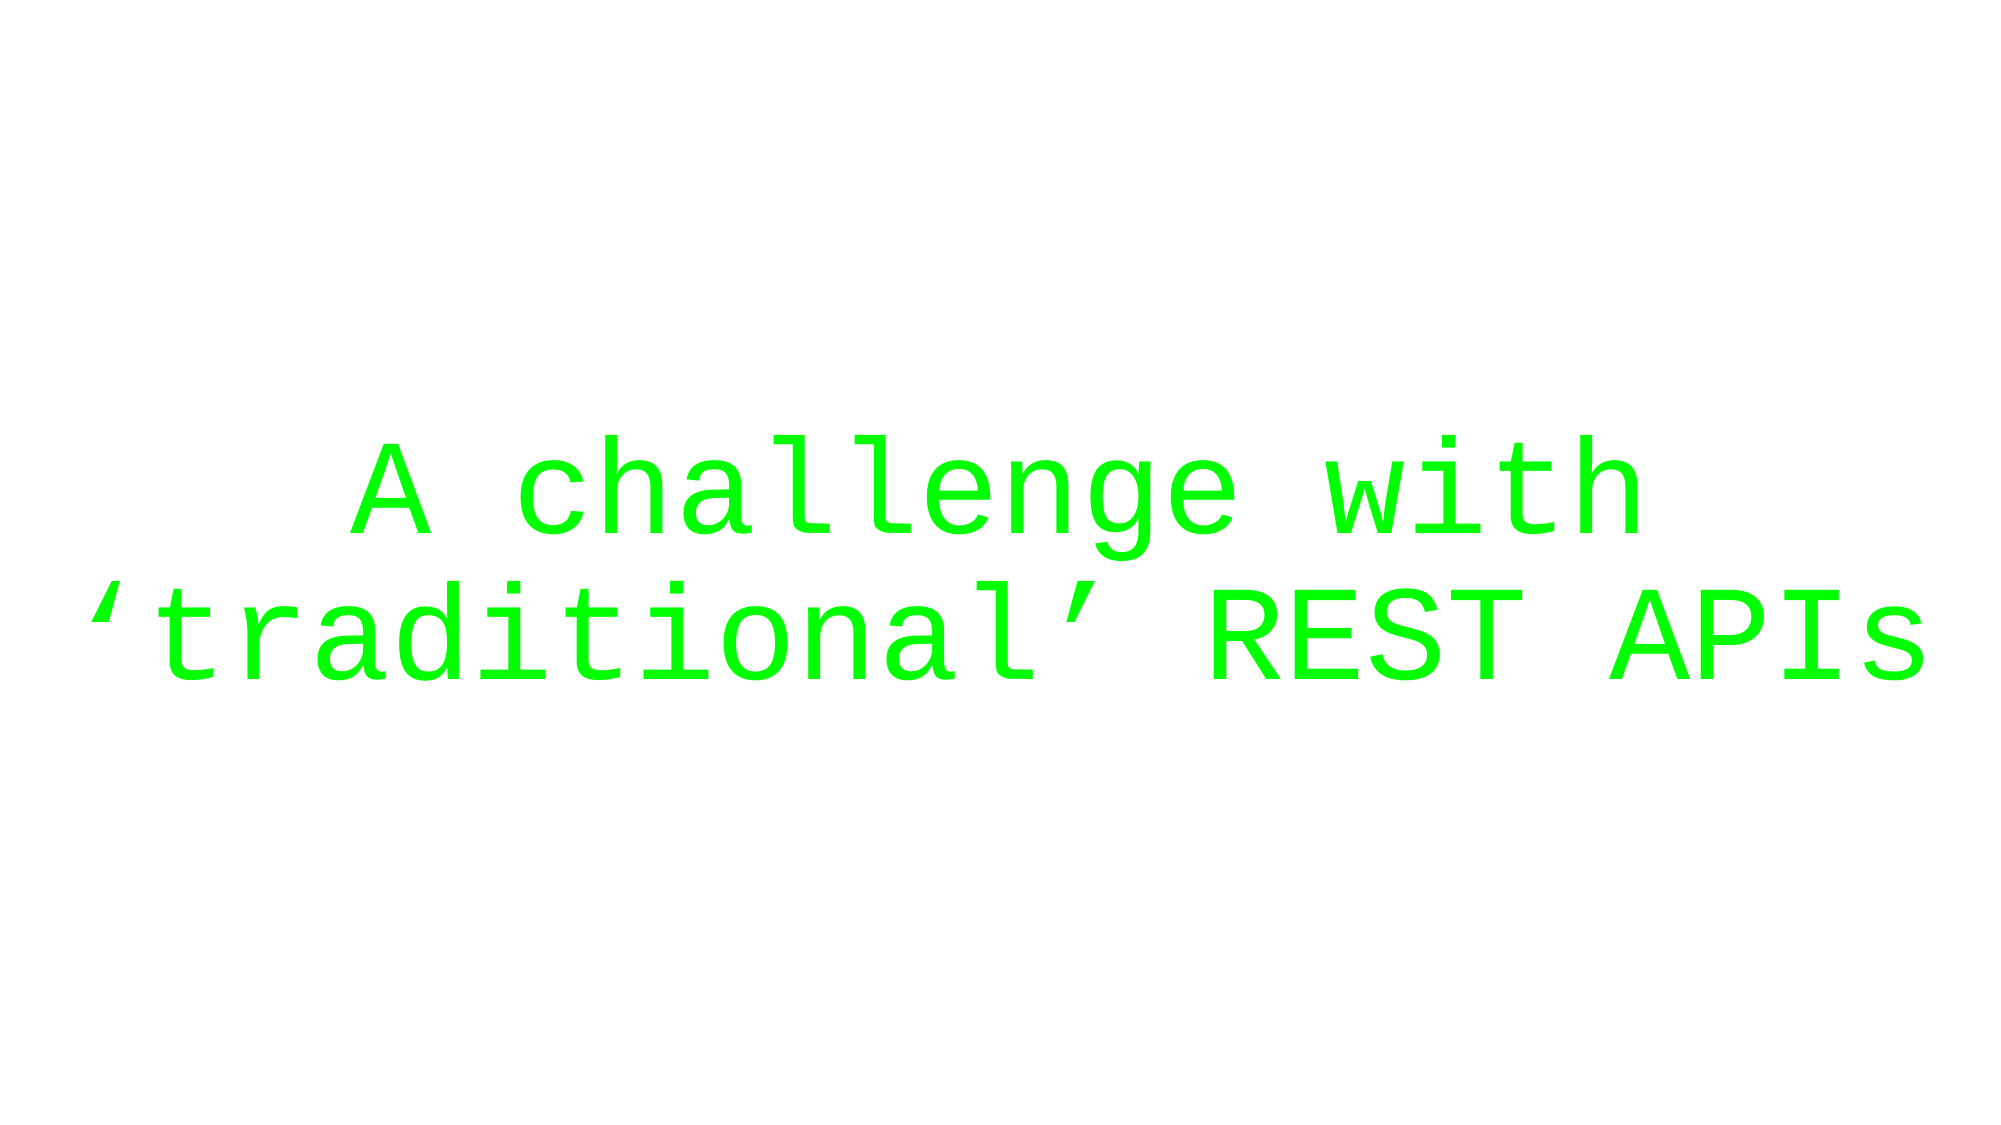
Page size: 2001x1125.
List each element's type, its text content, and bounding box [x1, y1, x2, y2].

title A challenge with ‘traditional’ REST APIs [0, 0, 2000, 1125]
